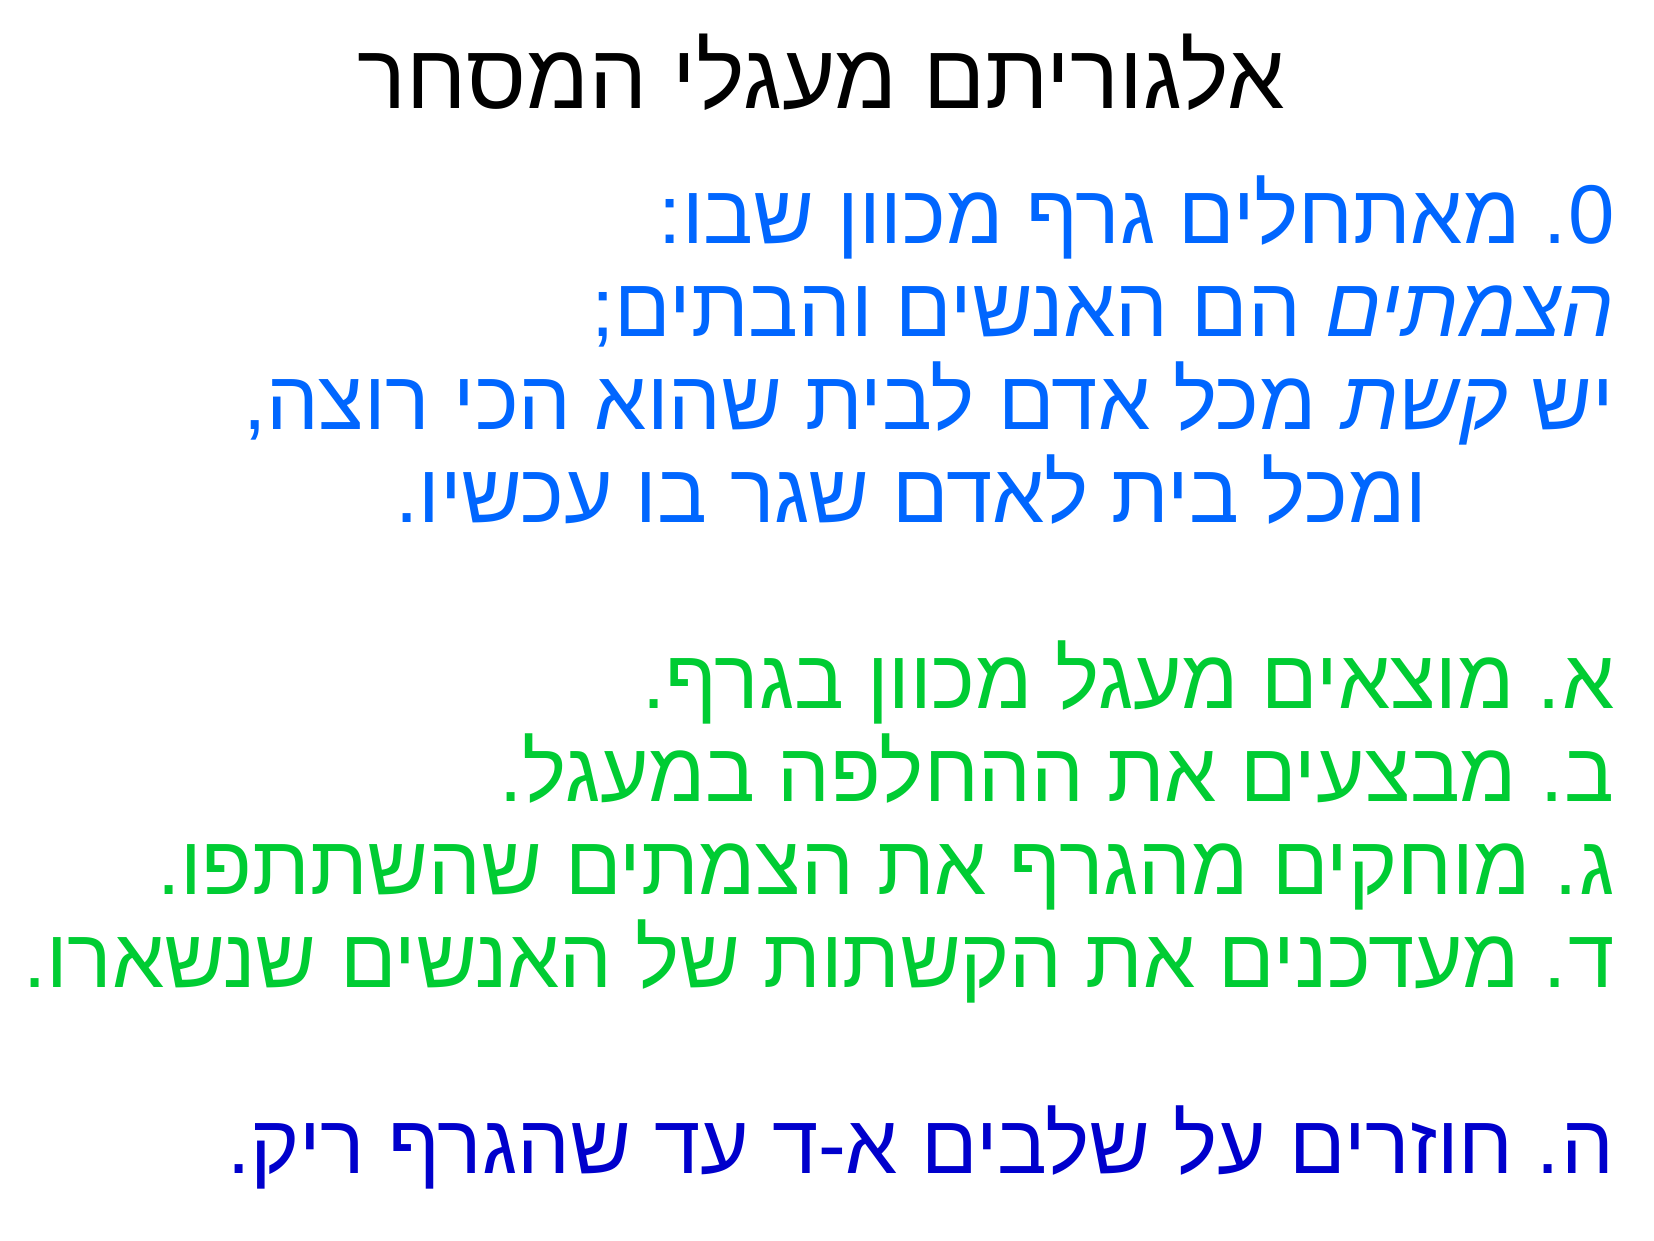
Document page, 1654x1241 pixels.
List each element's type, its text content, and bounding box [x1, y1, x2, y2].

title אלגוריתם מעגלי המסחר [105, 18, 1538, 136]
title 0. מאתחלים גרף מכוון שבו: הצמתים הם האנשים והבתים; יש קשת מכל אדם לבית שהוא הכי רוצה, ומכל בית לאדם שגר בו עכשיו. א. מוצאים מעגל מכוון בגרף. ב. מבצעים את ההחלפה במעגל. ג. מוחקים מהגרף את הצמתים שהשתתפו. ד. מעדכנים את הקשתות של האנשים שנשארו. ה. חוזרים על שלבים א-ד עד שהגרף ריק. [0, 120, 1615, 1241]
